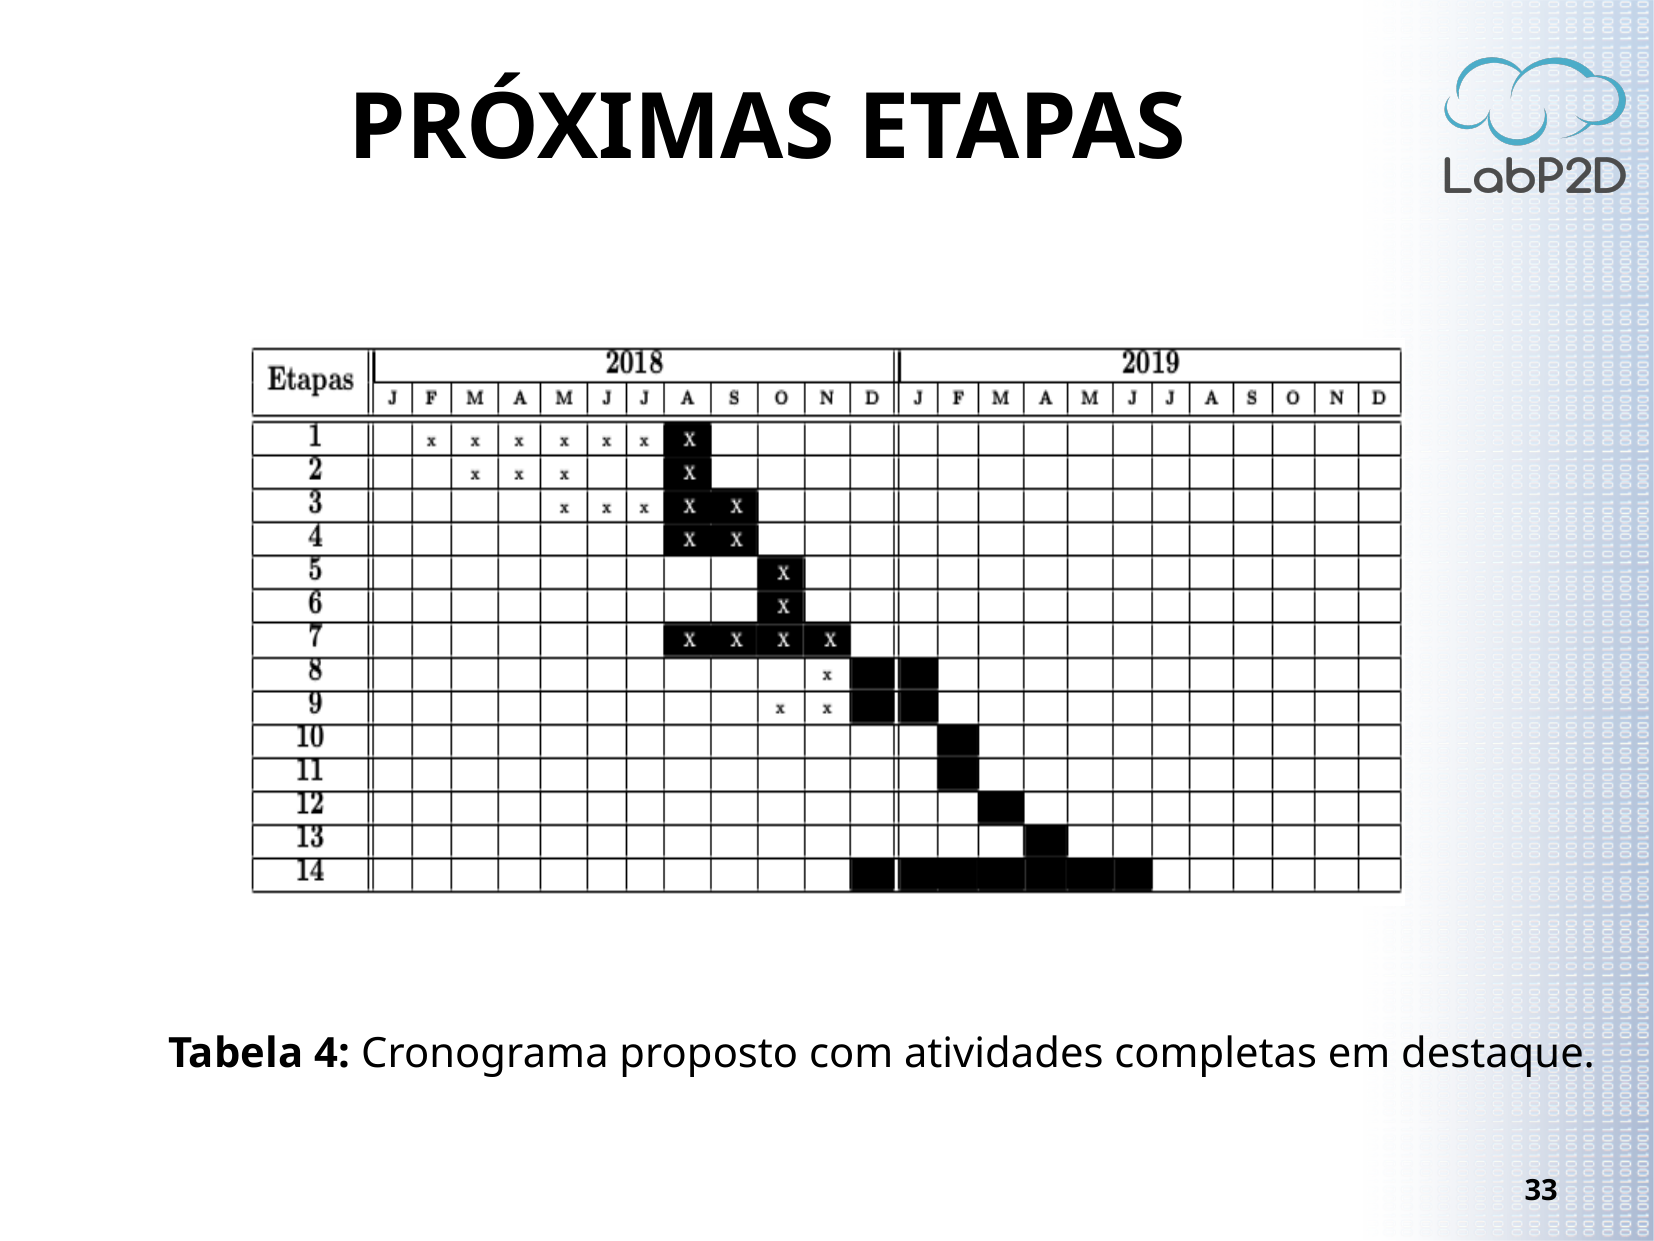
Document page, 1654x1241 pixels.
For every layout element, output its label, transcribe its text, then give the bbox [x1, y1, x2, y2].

text_box Tabela 4: Cronograma proposto com atividades completas em destaque. [153, 1015, 1468, 1163]
title PRÓXIMAS ETAPAS [82, 19, 1453, 227]
picture [249, 1, 1654, 1240]
